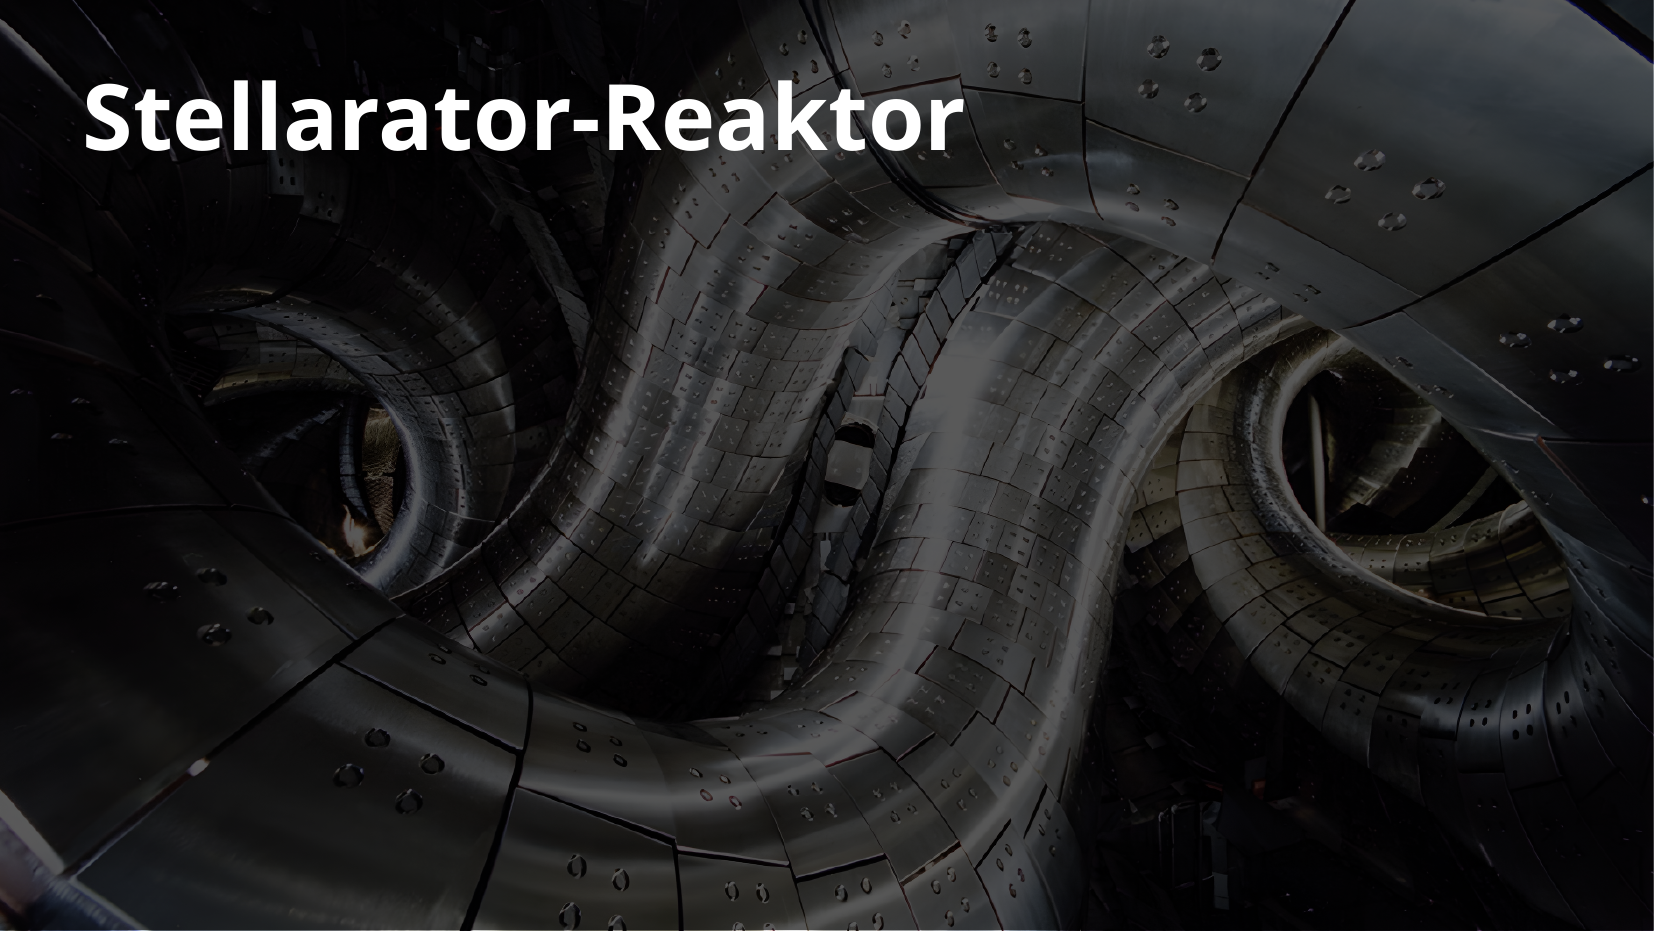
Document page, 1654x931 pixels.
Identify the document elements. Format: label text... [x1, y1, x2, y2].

title Stellarator-Reaktor [82, 37, 1571, 193]
text_box [0, 0, 1654, 931]
